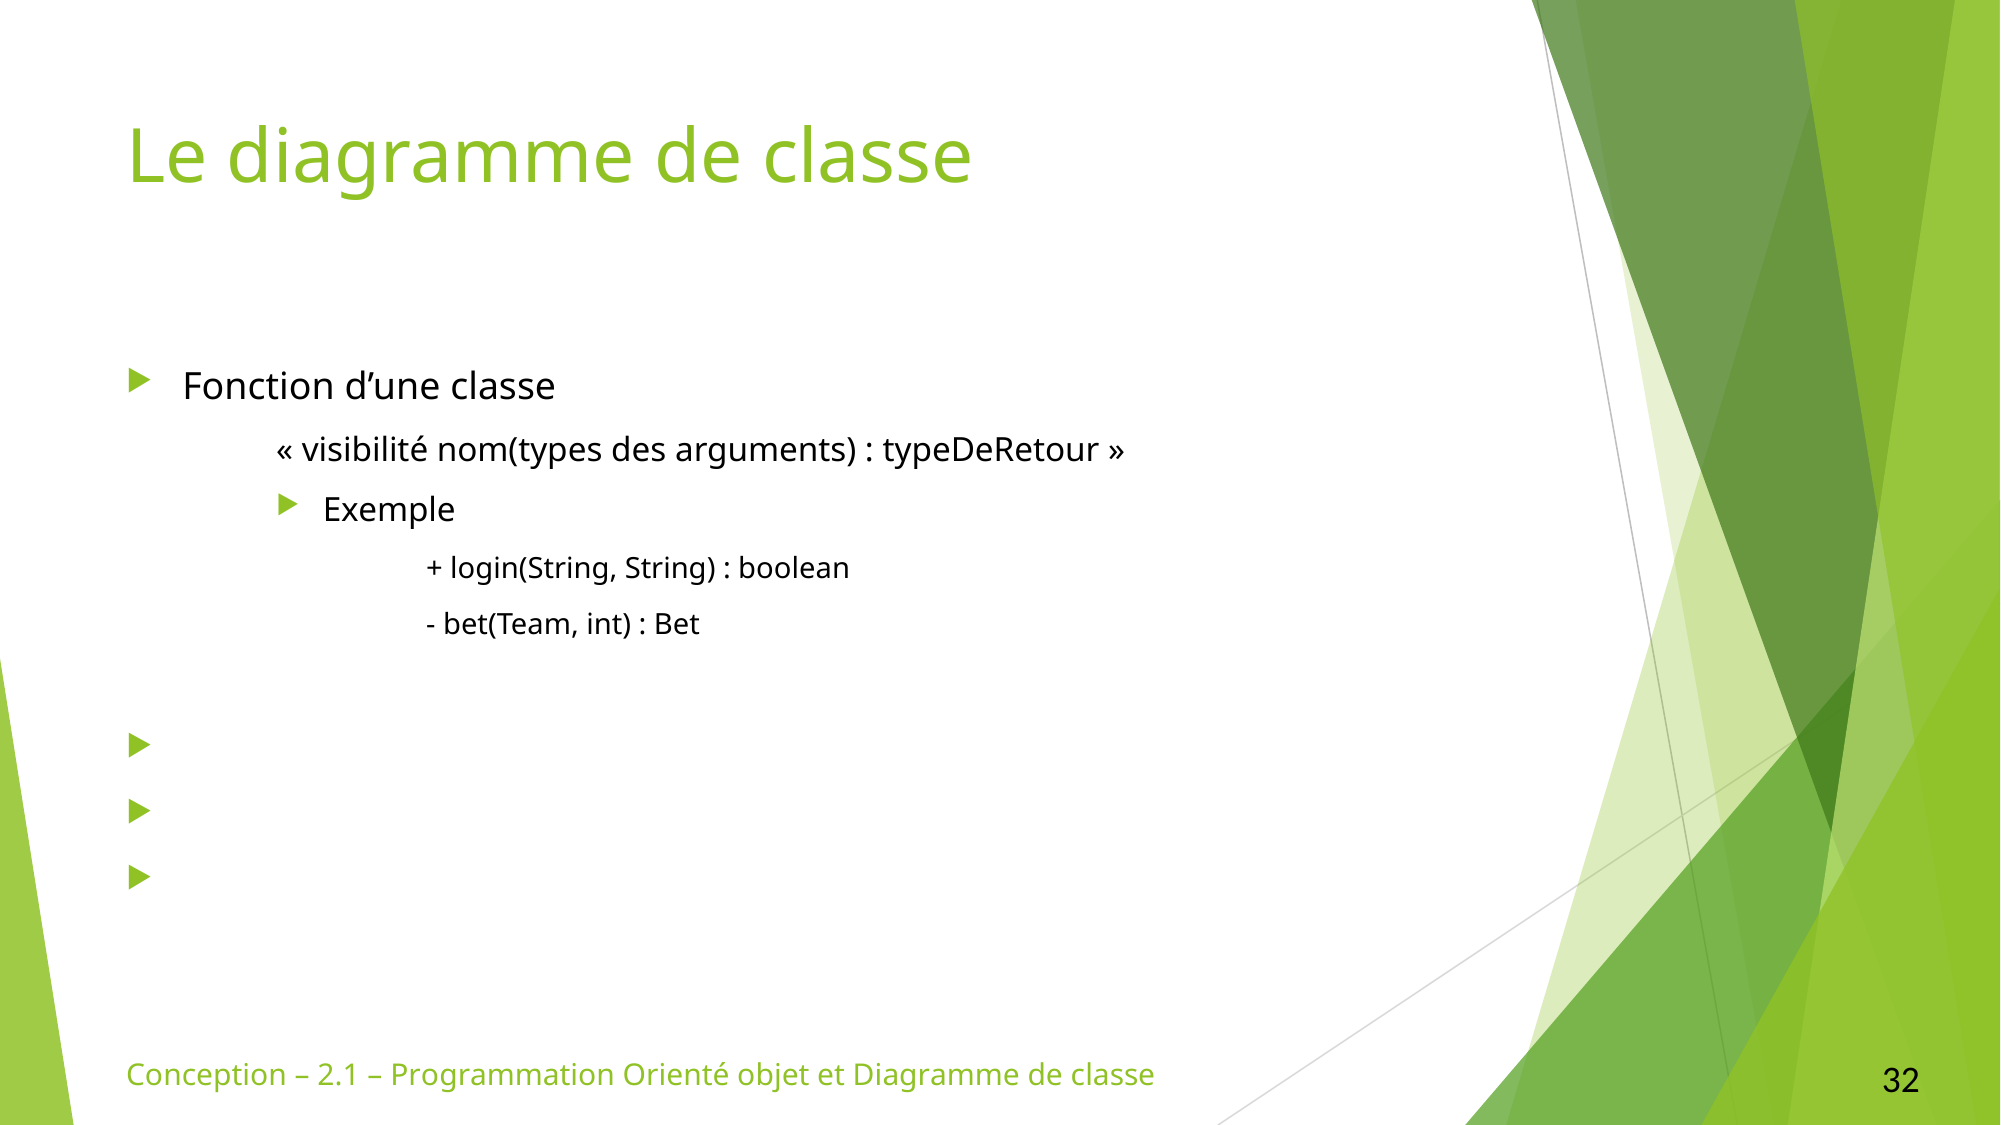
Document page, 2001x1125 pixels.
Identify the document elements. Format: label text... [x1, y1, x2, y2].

list Fonction d’une classe « visibilité nom(types des arguments) : typeDeRetour » Exemple + login(String, String) : boolean - bet(Team, int) : Bet [111, 354, 1522, 992]
text_box [1866, 1047, 1979, 1108]
title Le diagramme de classe [111, 99, 1522, 317]
text_box Conception – 2.1 – Programmation Orienté objet et Diagramme de classe [111, 1047, 1210, 1109]
